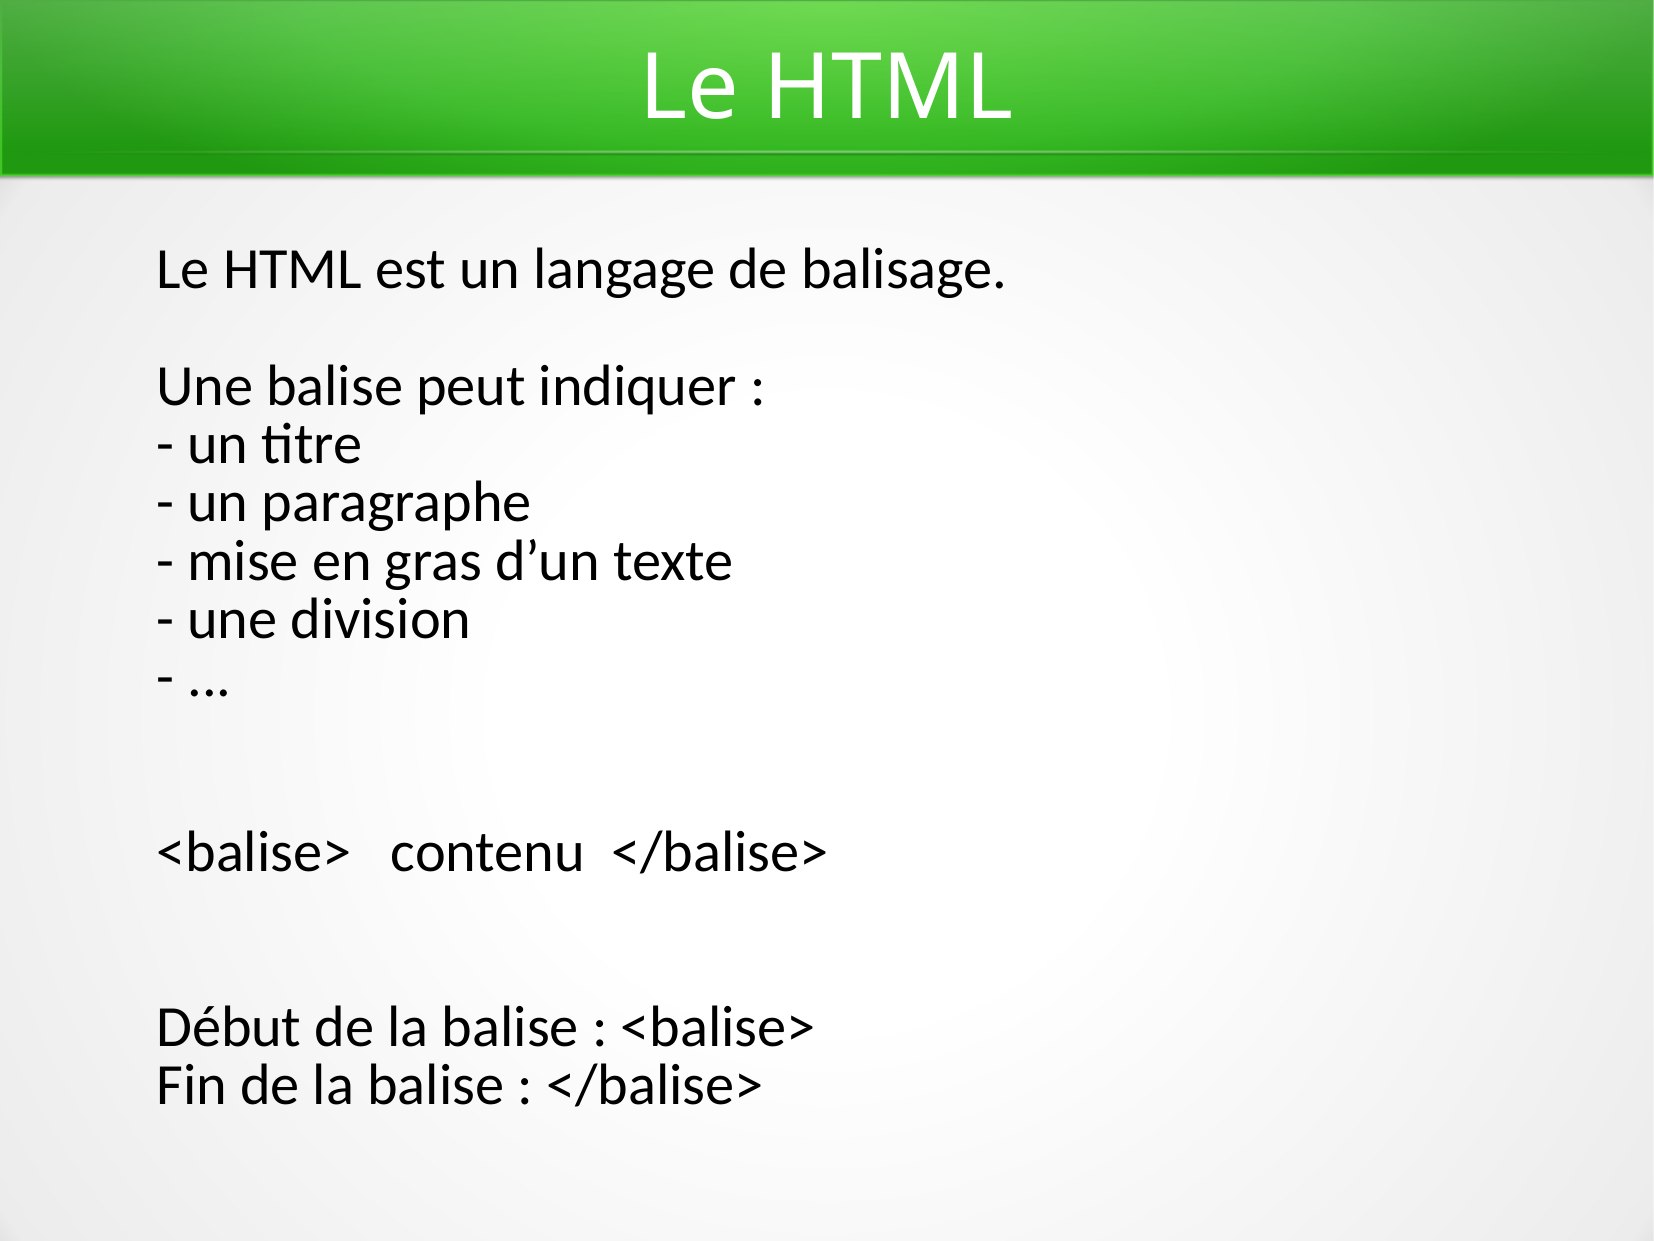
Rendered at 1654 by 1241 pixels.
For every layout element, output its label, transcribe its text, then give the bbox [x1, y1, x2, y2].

title Le HTML [82, 11, 1571, 154]
picture [0, 0, 1654, 1241]
text_box Le HTML est un langage de balisage. Une balise peut indiquer : - un titre - un paragraphe - mise en gras d’un texte - une division - ... <balise> contenu </balise> Début de la balise : <balise> Fin de la balise : </balise> [141, 212, 1146, 1177]
